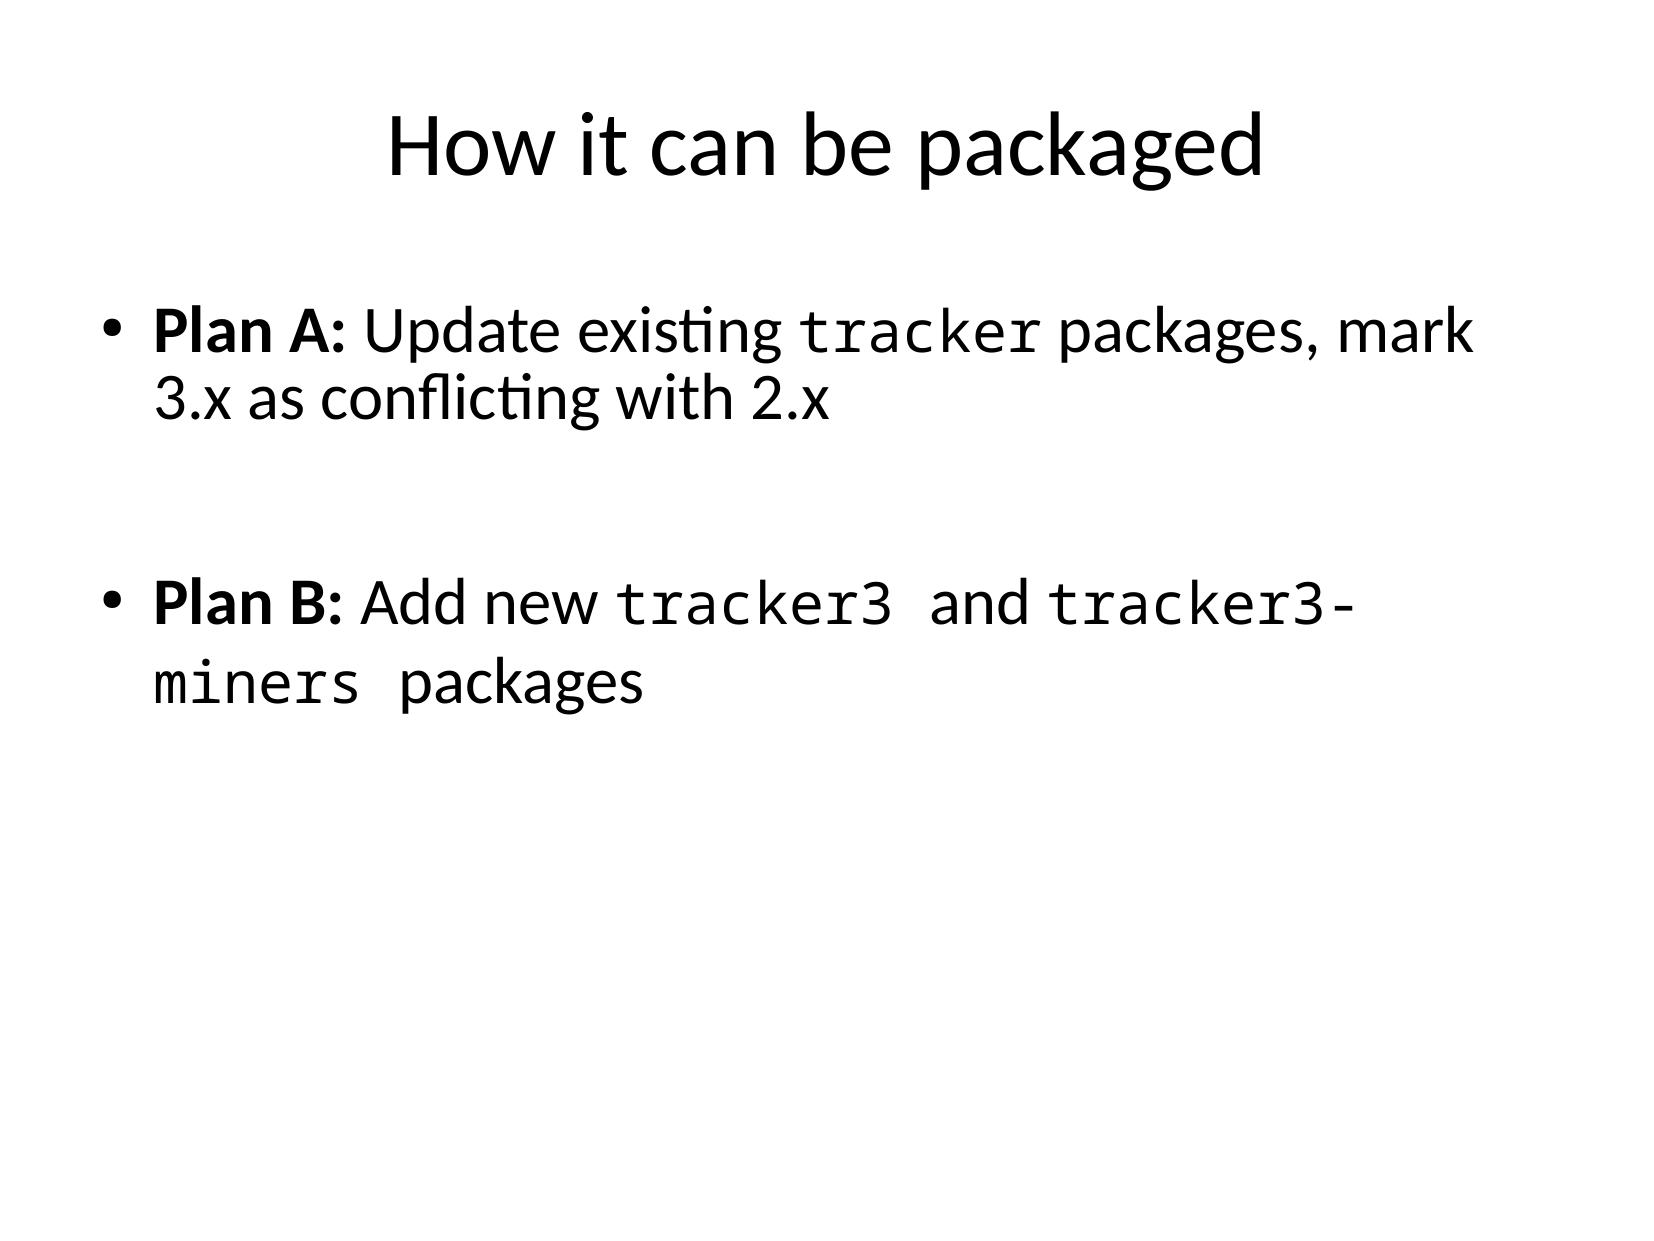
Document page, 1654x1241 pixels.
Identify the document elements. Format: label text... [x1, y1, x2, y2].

title How it can be packaged [82, 49, 1571, 257]
list Plan A: Update existing tracker packages, mark 3.x as conflicting with 2.x Plan B: Add new tracker3 and tracker3-miners packages [82, 290, 1538, 1010]
